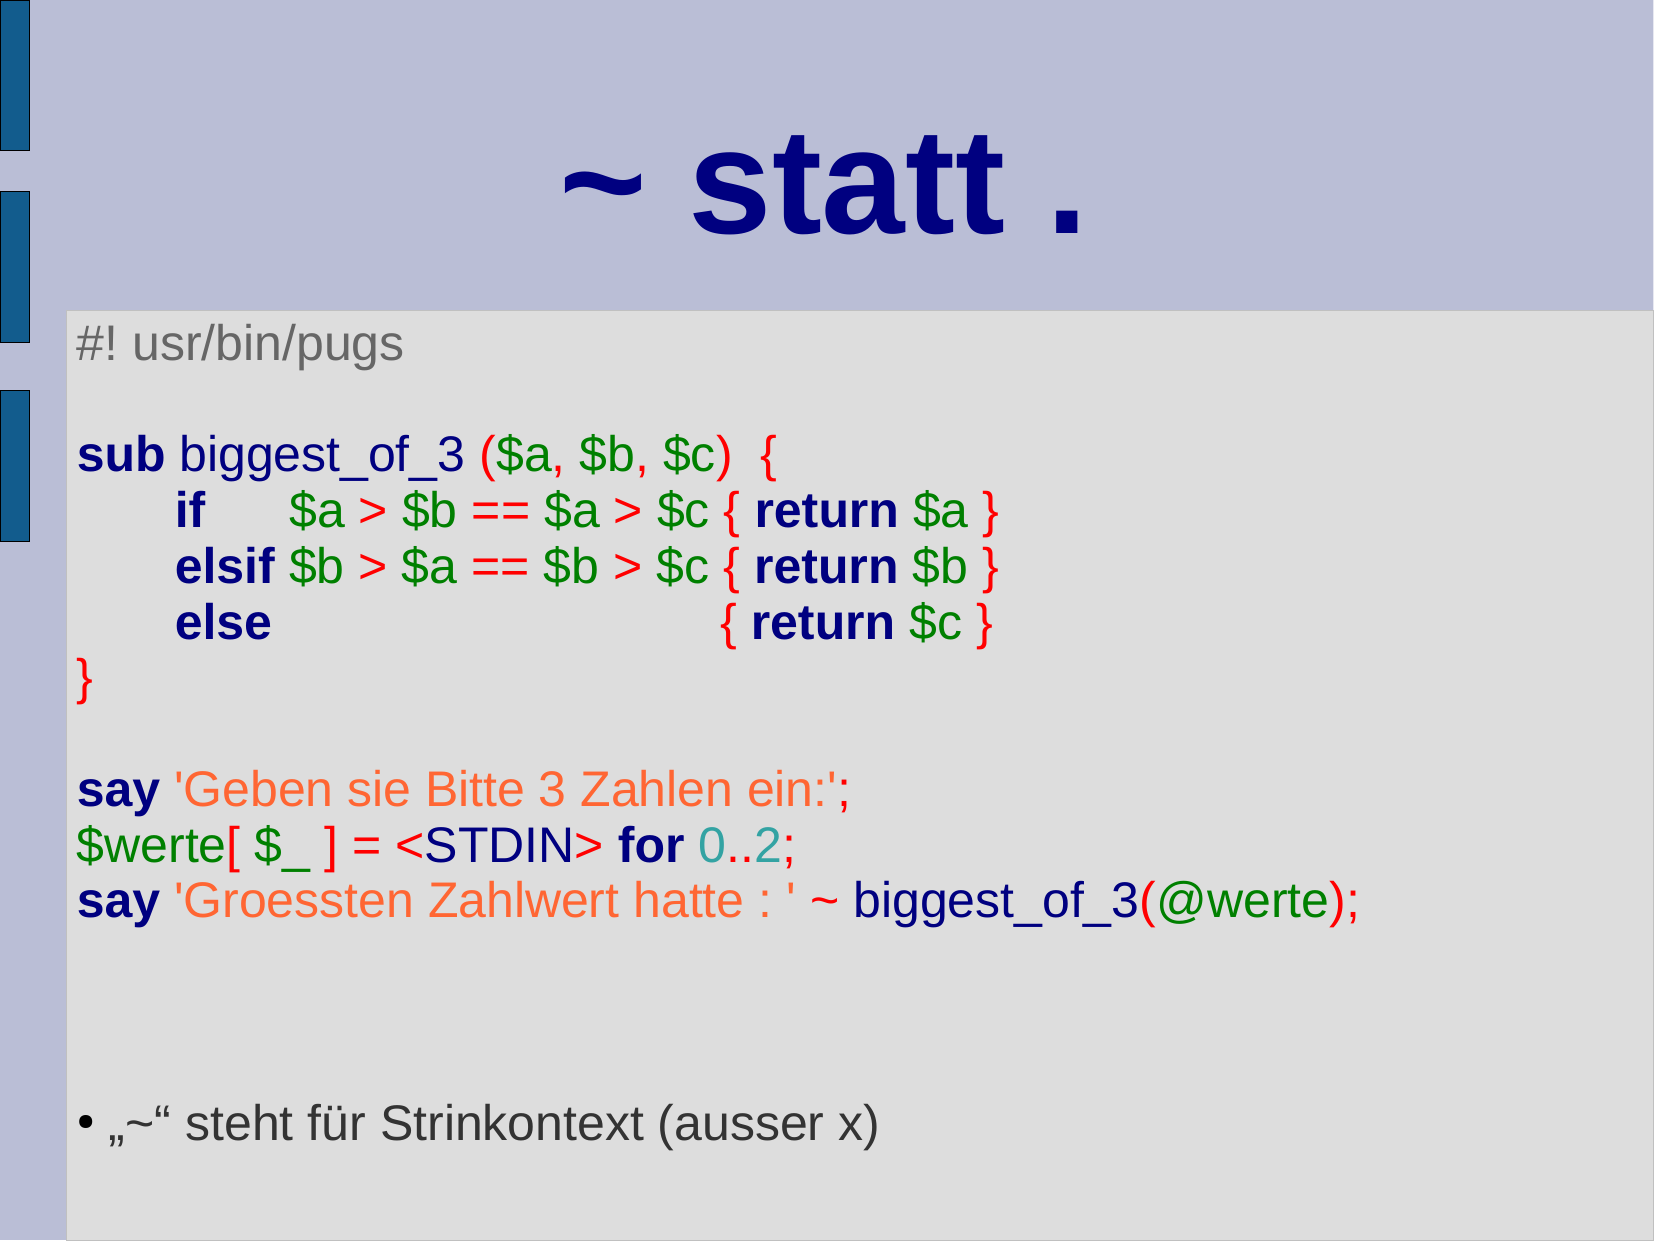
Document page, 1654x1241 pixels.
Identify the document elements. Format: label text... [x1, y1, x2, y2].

list #! usr/bin/pugs sub biggest_of_3 ($a, $b, $c) { if $a > $b == $a > $c { return $a } elsif $b > $a == $b > $c { return $b } else { return $c } } say 'Geben sie Bitte 3 Zahlen ein:'; $werte[ $_ ] = <STDIN> for 0..2; say 'Groessten Zahlwert hatte : ' ~ biggest_of_3(@werte); „~“ steht für Strinkontext (ausser x) [76, 315, 1625, 1182]
title ~ statt . [118, 78, 1531, 286]
